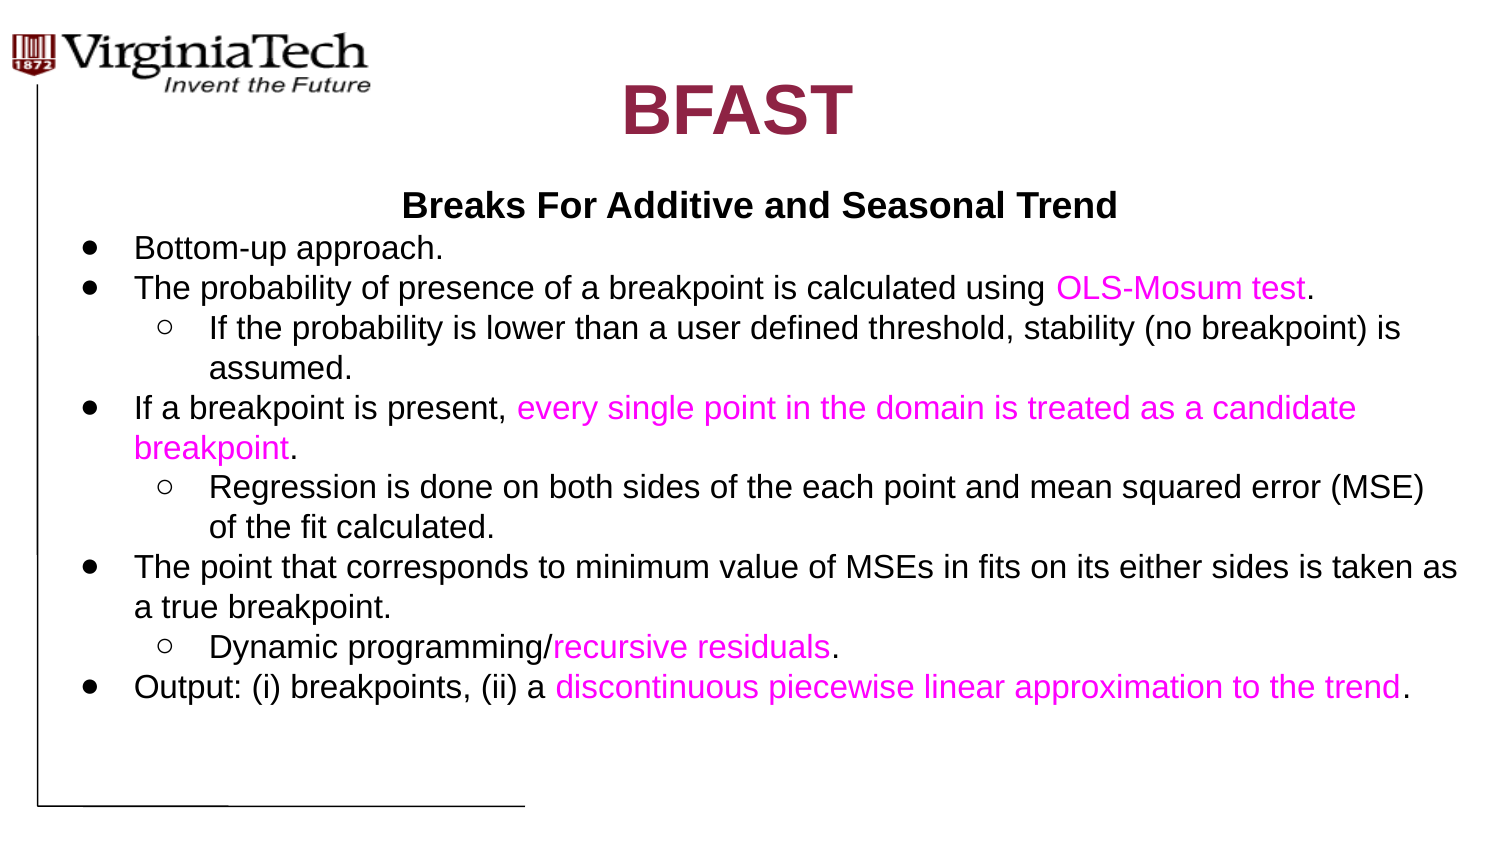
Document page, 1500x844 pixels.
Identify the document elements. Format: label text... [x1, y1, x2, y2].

text_box Breaks For Additive and Seasonal Trend Bottom-up approach. The probability of presence of a breakpoint is calculated using OLS-Mosum test. If the probability is lower than a user defined threshold, stability (no breakpoint) is assumed. If a breakpoint is present, every single point in the domain is treated as a candidate breakpoint. Regression is done on both sides of the each point and mean squared error (MSE) of the fit calculated. The point that corresponds to minimum value of MSEs in fits on its either sides is taken as a true breakpoint. Dynamic programming/recursive residuals. Output: (i) breakpoints, (ii) a discontinuous piecewise linear approximation to the trend. [43, 166, 1477, 803]
title BFAST [90, 56, 1385, 149]
picture [12, 32, 372, 94]
